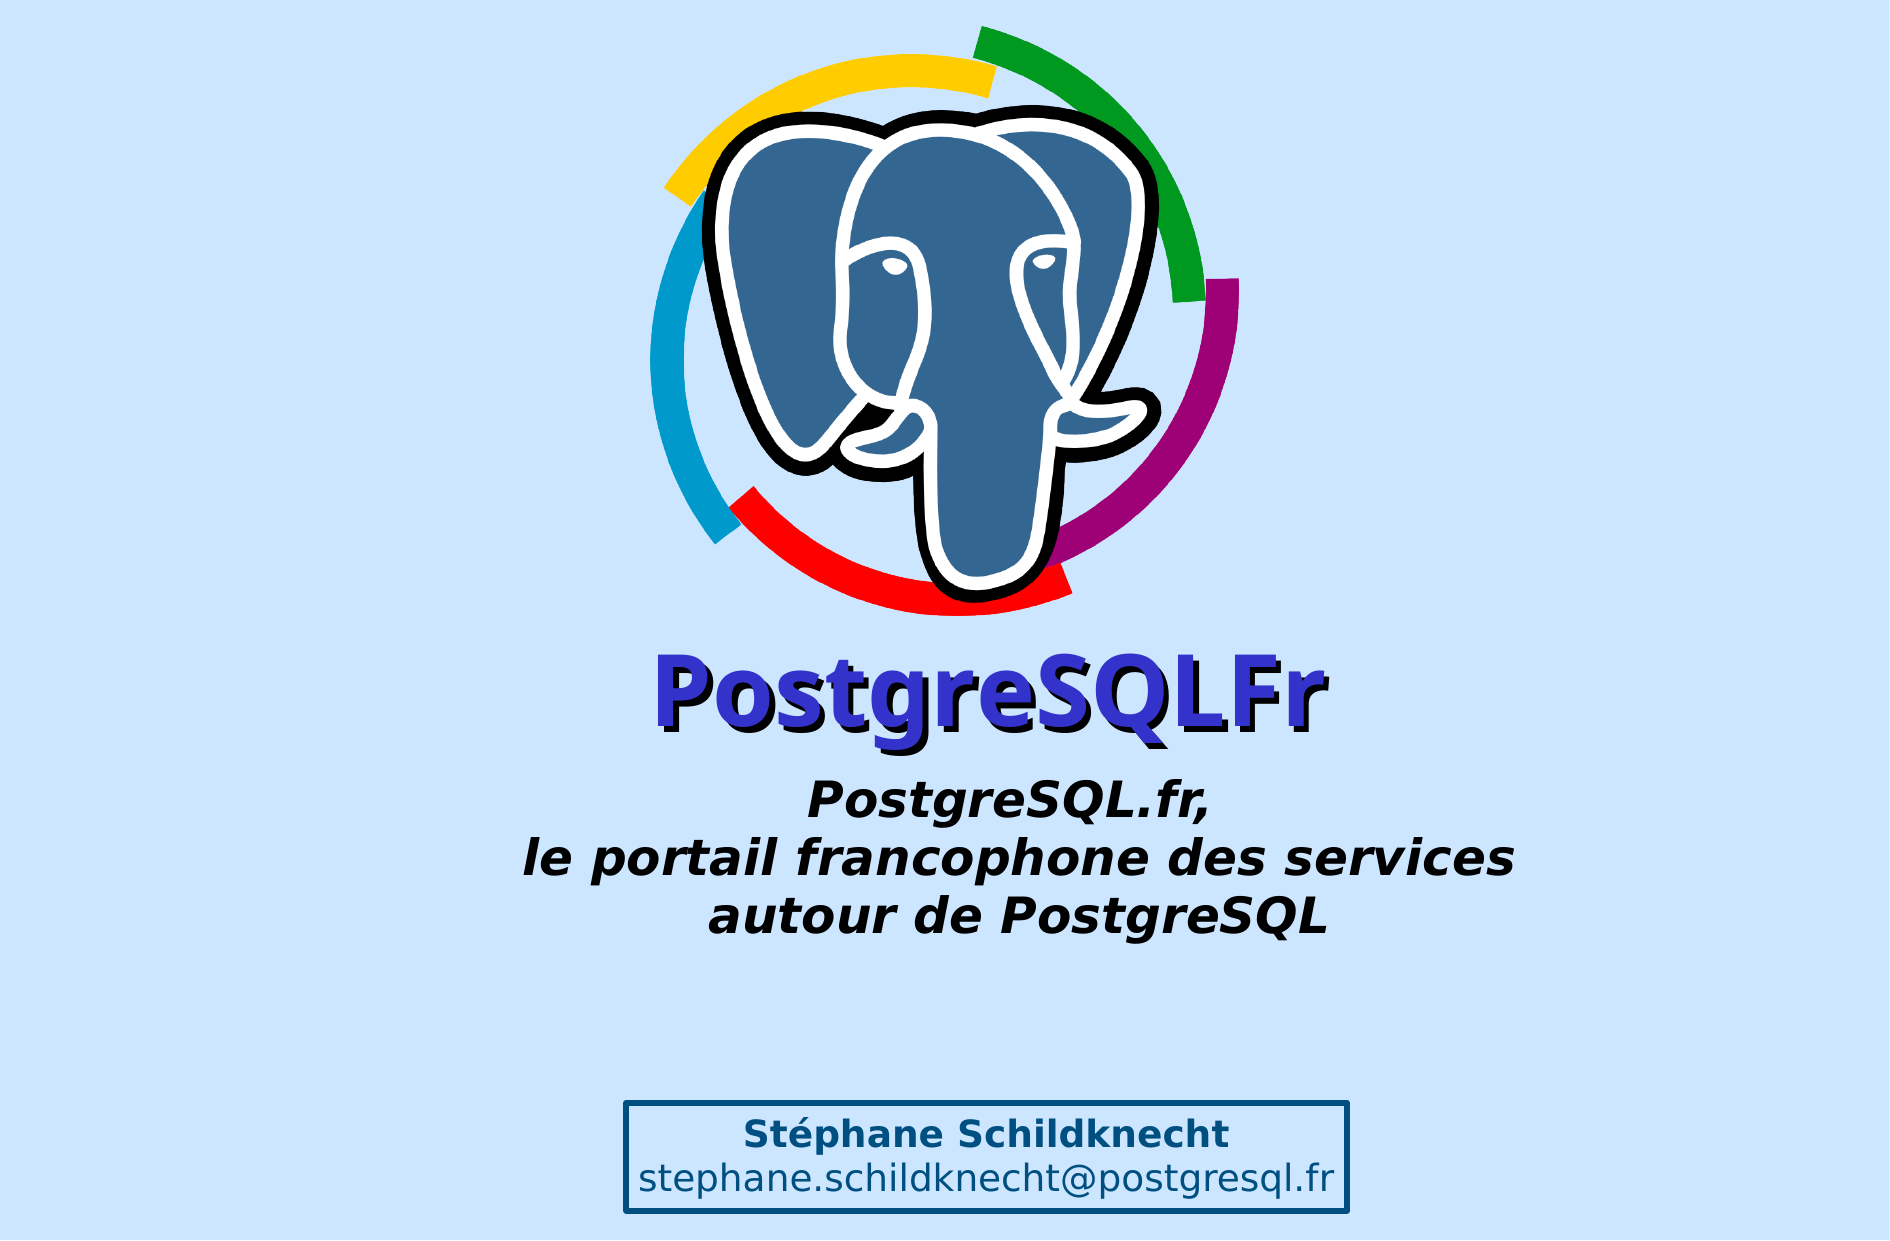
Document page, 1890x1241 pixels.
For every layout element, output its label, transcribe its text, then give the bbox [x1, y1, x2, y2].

title PostgreSQLFr [0, 554, 1890, 821]
picture [650, 25, 1239, 554]
